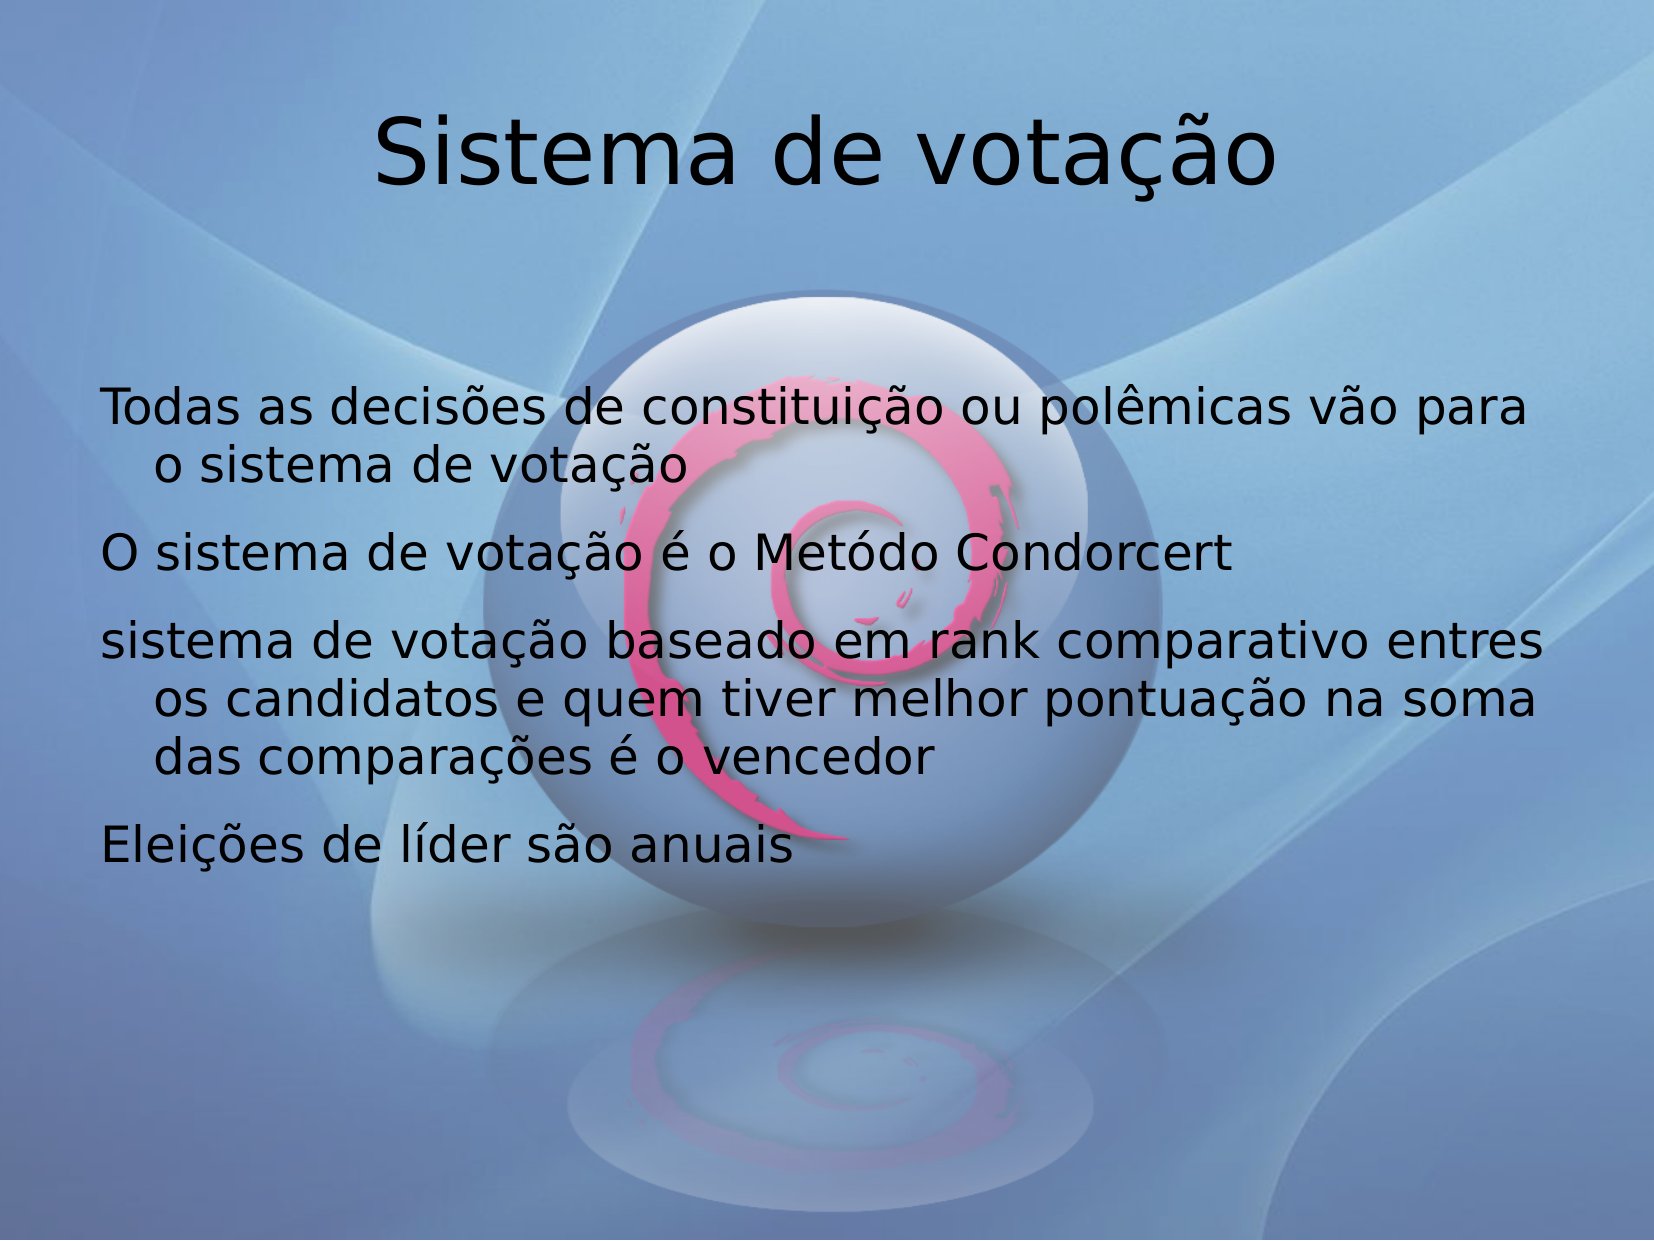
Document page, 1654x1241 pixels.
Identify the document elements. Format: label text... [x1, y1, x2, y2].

picture [0, 0, 1654, 1240]
title Sistema de votação [82, 56, 1571, 250]
list Todas as decisões de constituição ou polêmicas vão para o sistema de votação O sistema de votação é o Metódo Condorcert sistema de votação baseado em rank comparativo entres os candidatos e quem tiver melhor pontuação na soma das comparações é o vencedor Eleições de líder são anuais [82, 290, 1571, 1094]
